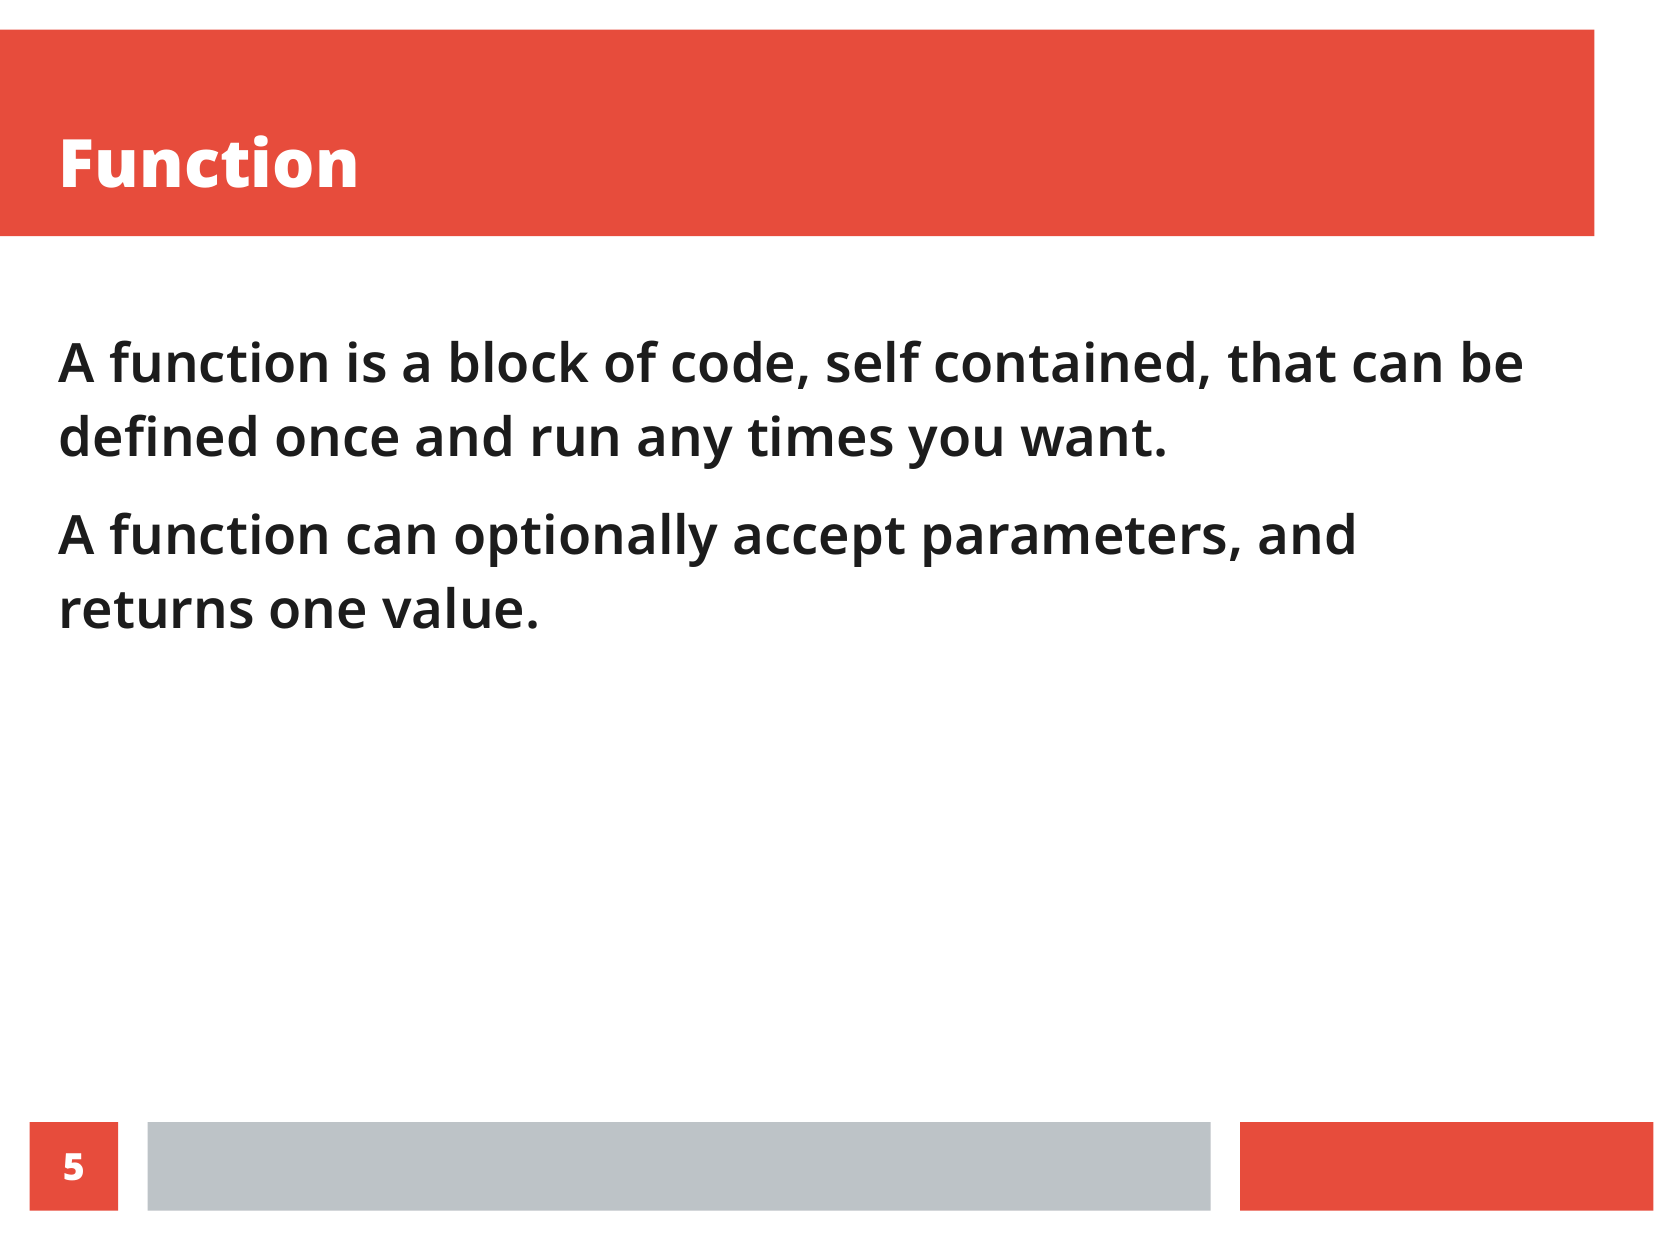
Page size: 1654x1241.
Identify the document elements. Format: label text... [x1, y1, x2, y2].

title Function [59, 59, 1595, 207]
list A function is a block of code, self contained, that can be defined once and run any times you want. A function can optionally accept parameters, and returns one value. [59, 324, 1565, 1093]
